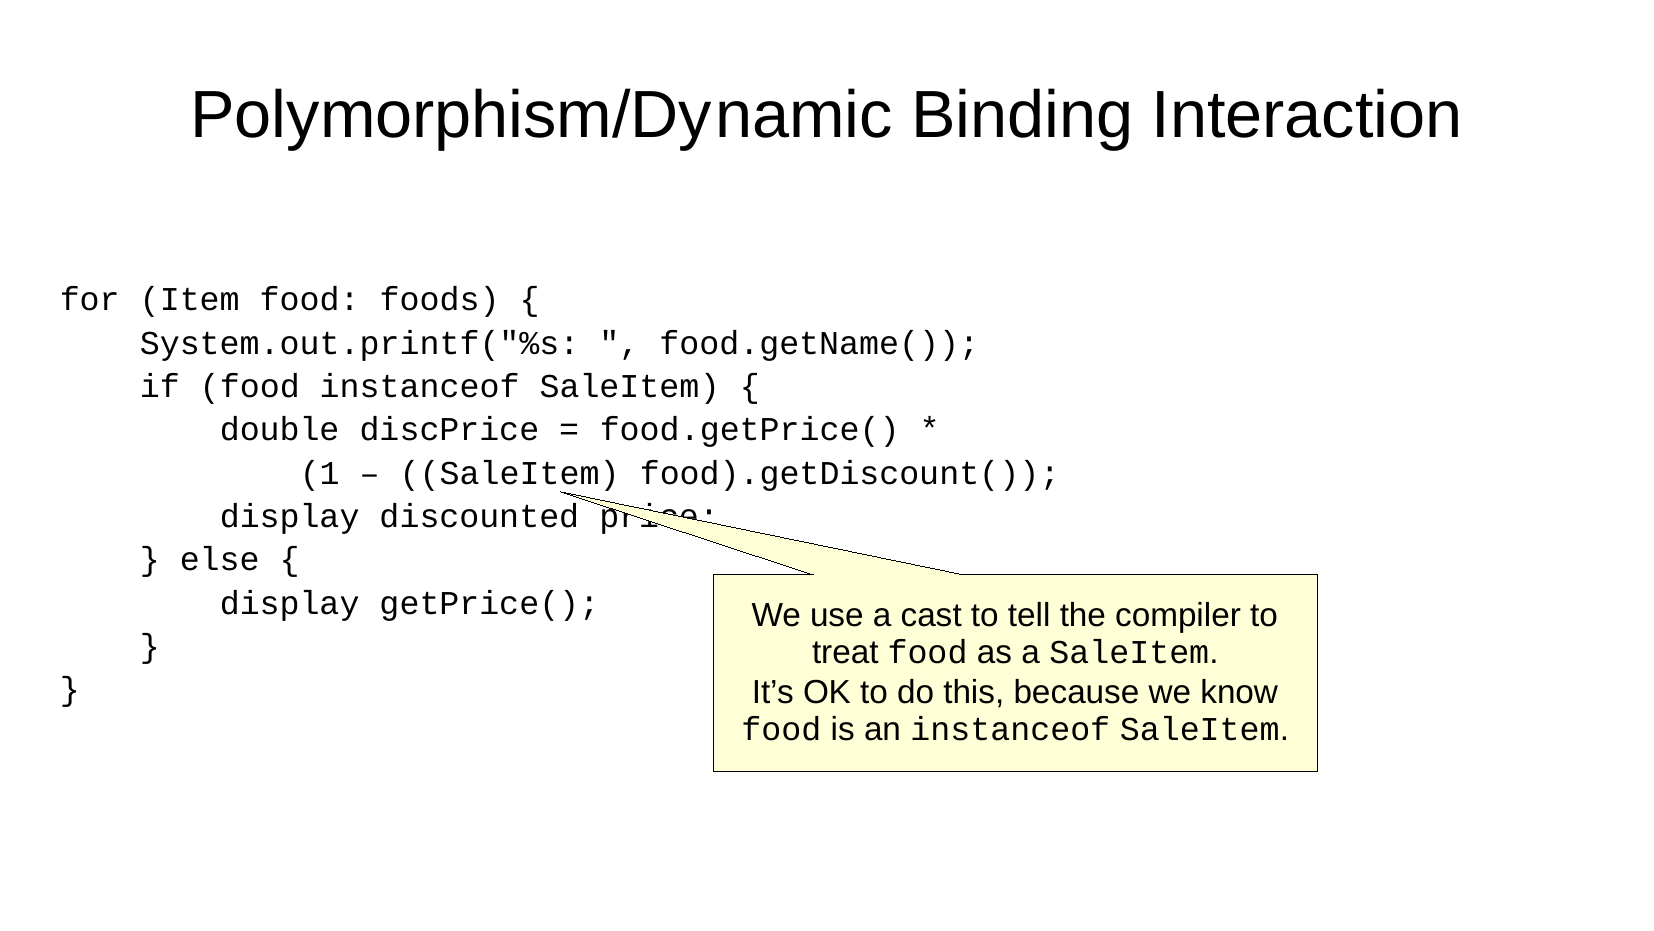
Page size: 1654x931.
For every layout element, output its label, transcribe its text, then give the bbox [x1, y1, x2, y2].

text_box We use a cast to tell the compiler to treat food as a SaleItem. It’s OK to do this, because we know food is an instanceof SaleItem. [560, 491, 1318, 772]
title Polymorphism/Dy namic Binding Interaction [82, 37, 1571, 193]
text_box for (Item food: foods) { System.out.printf("%s: ", food.getName()); if (food instanceof SaleItem) { double discPrice = food.getPrice() * (1 – ((SaleItem) food).getDiscount()); display discounted price; } else { display getPrice(); } } [45, 270, 1549, 734]
